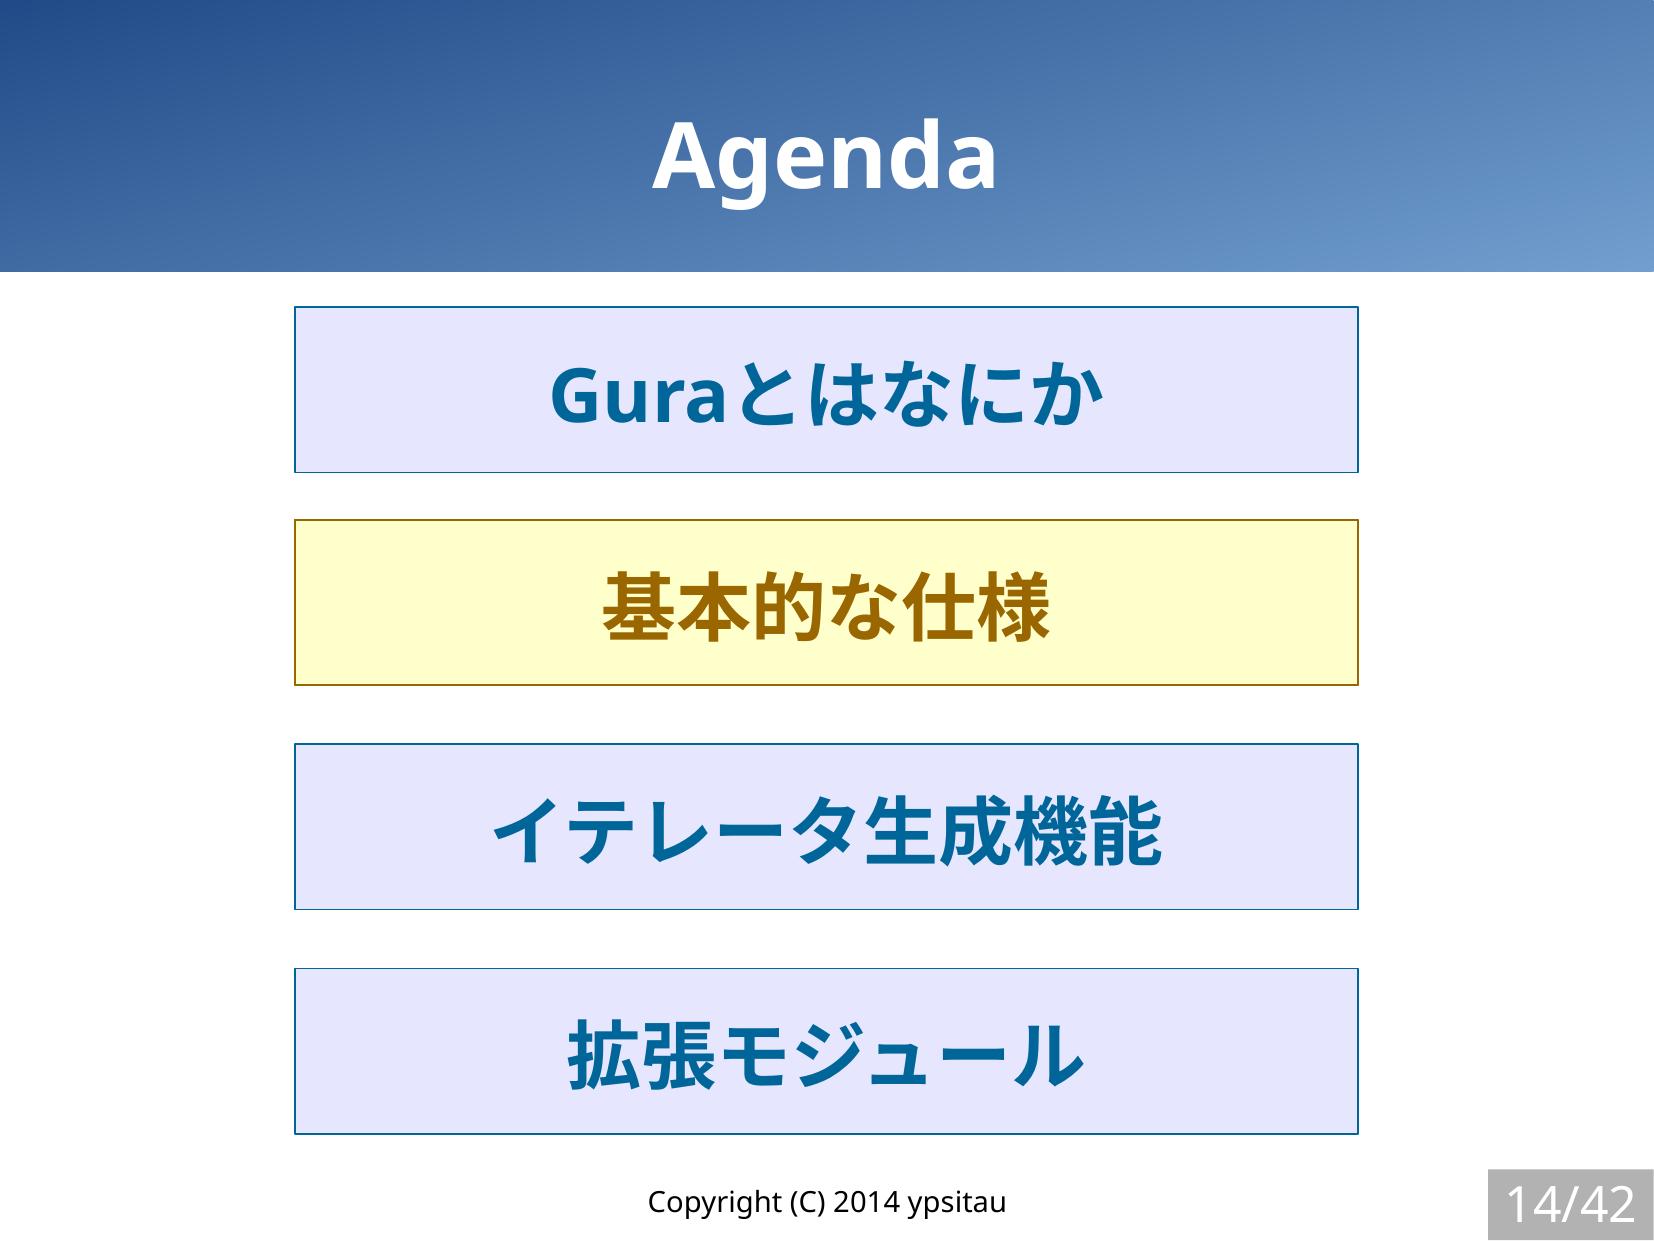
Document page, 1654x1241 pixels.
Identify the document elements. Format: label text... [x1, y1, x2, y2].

title Agenda [82, 49, 1571, 257]
text_box イテレータ生成機能 [295, 744, 1359, 910]
text_box 基本的な仕様 [295, 519, 1359, 686]
text_box Guraとはなにか [295, 307, 1359, 473]
text_box 拡張モジュール [295, 968, 1359, 1134]
